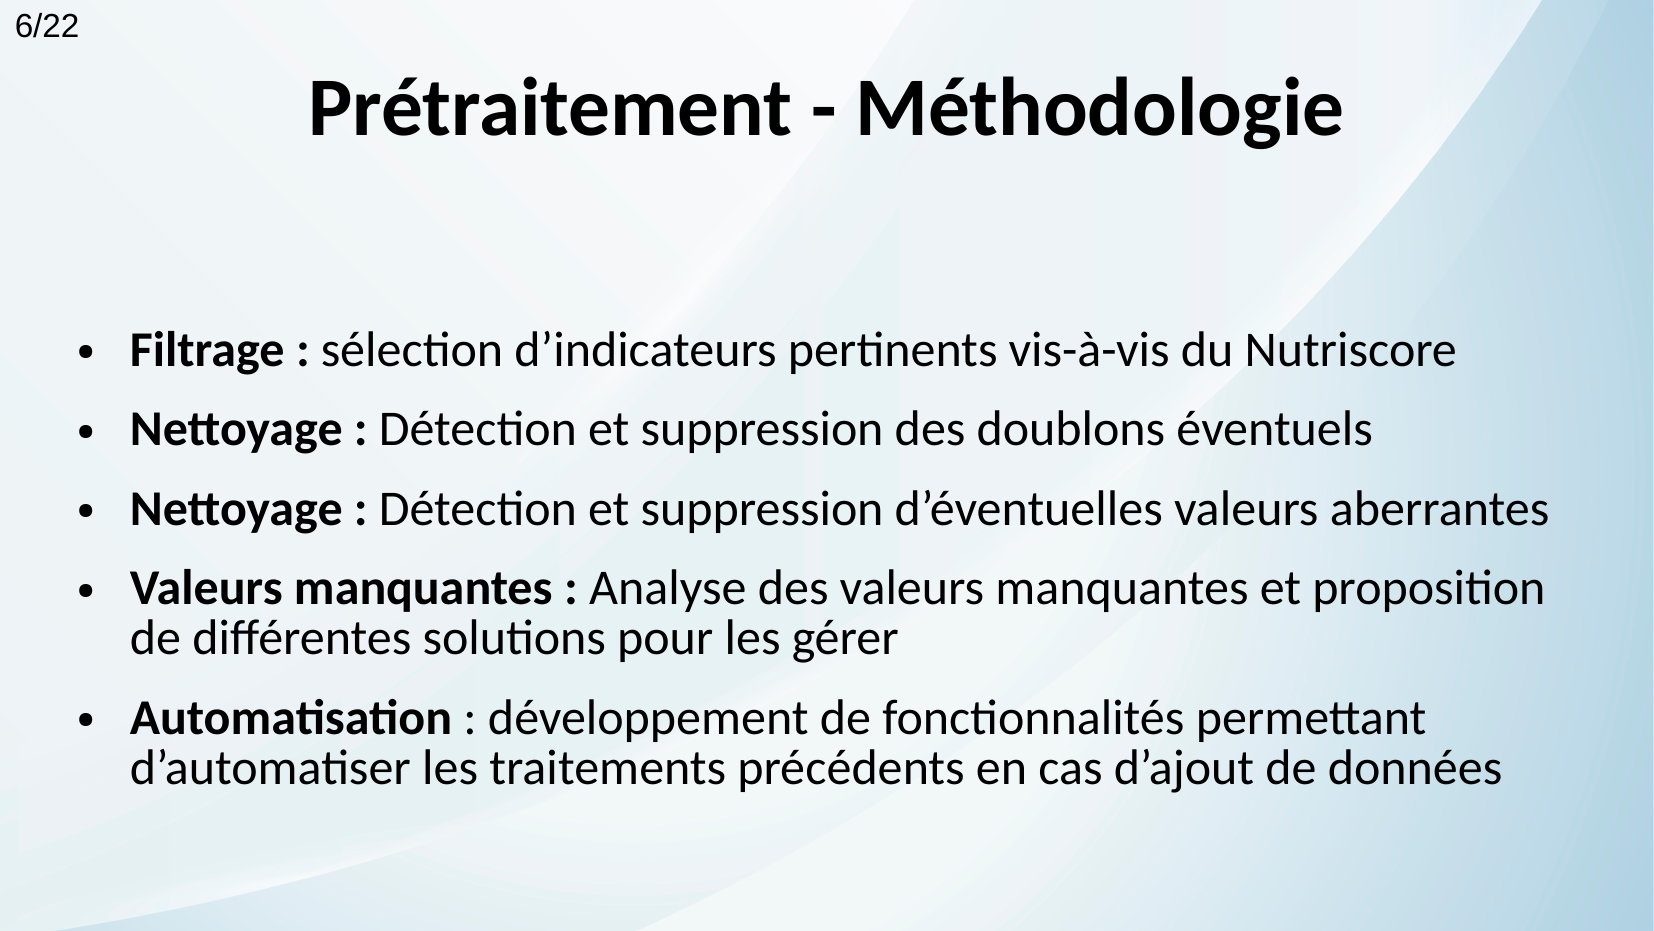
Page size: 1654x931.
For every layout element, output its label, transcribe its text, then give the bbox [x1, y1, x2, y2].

title Prétraitement - Méthodologie [82, 37, 1571, 193]
picture [0, 0, 1654, 931]
text_box 6/22 [0, 0, 119, 60]
list Filtrage : sélection d’indicateurs pertinents vis-à-vis du Nutriscore Nettoyage : Détection et suppression des doublons éventuels Nettoyage : Détection et suppression d’éventuelles valeurs aberrantes Valeurs manquantes : Analyse des valeurs manquantes et proposition de différentes solutions pour les gérer Automatisation : développement de fonctionnalités permettant d’automatiser les traitements précédents en cas d’ajout de données [59, 236, 1595, 857]
